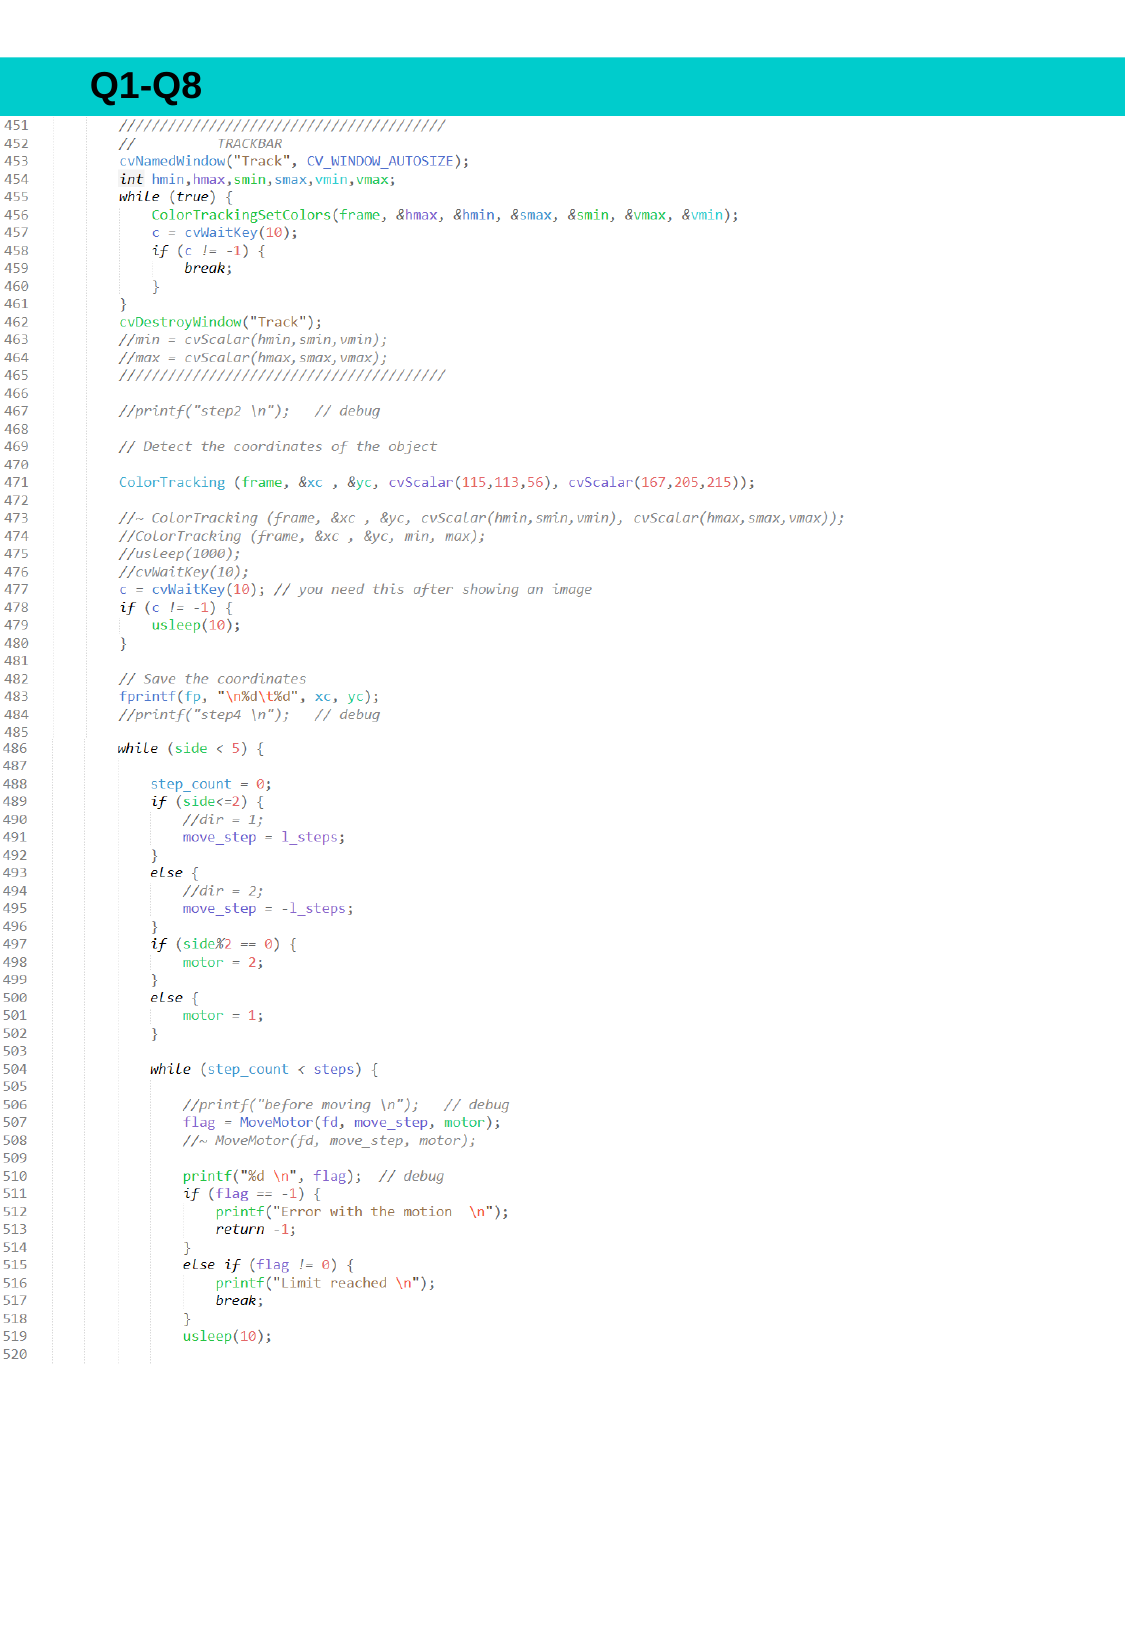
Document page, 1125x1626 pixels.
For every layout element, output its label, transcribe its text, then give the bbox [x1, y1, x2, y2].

picture [0, 116, 1125, 1364]
text_box Q1-Q8 [0, 57, 1125, 116]
